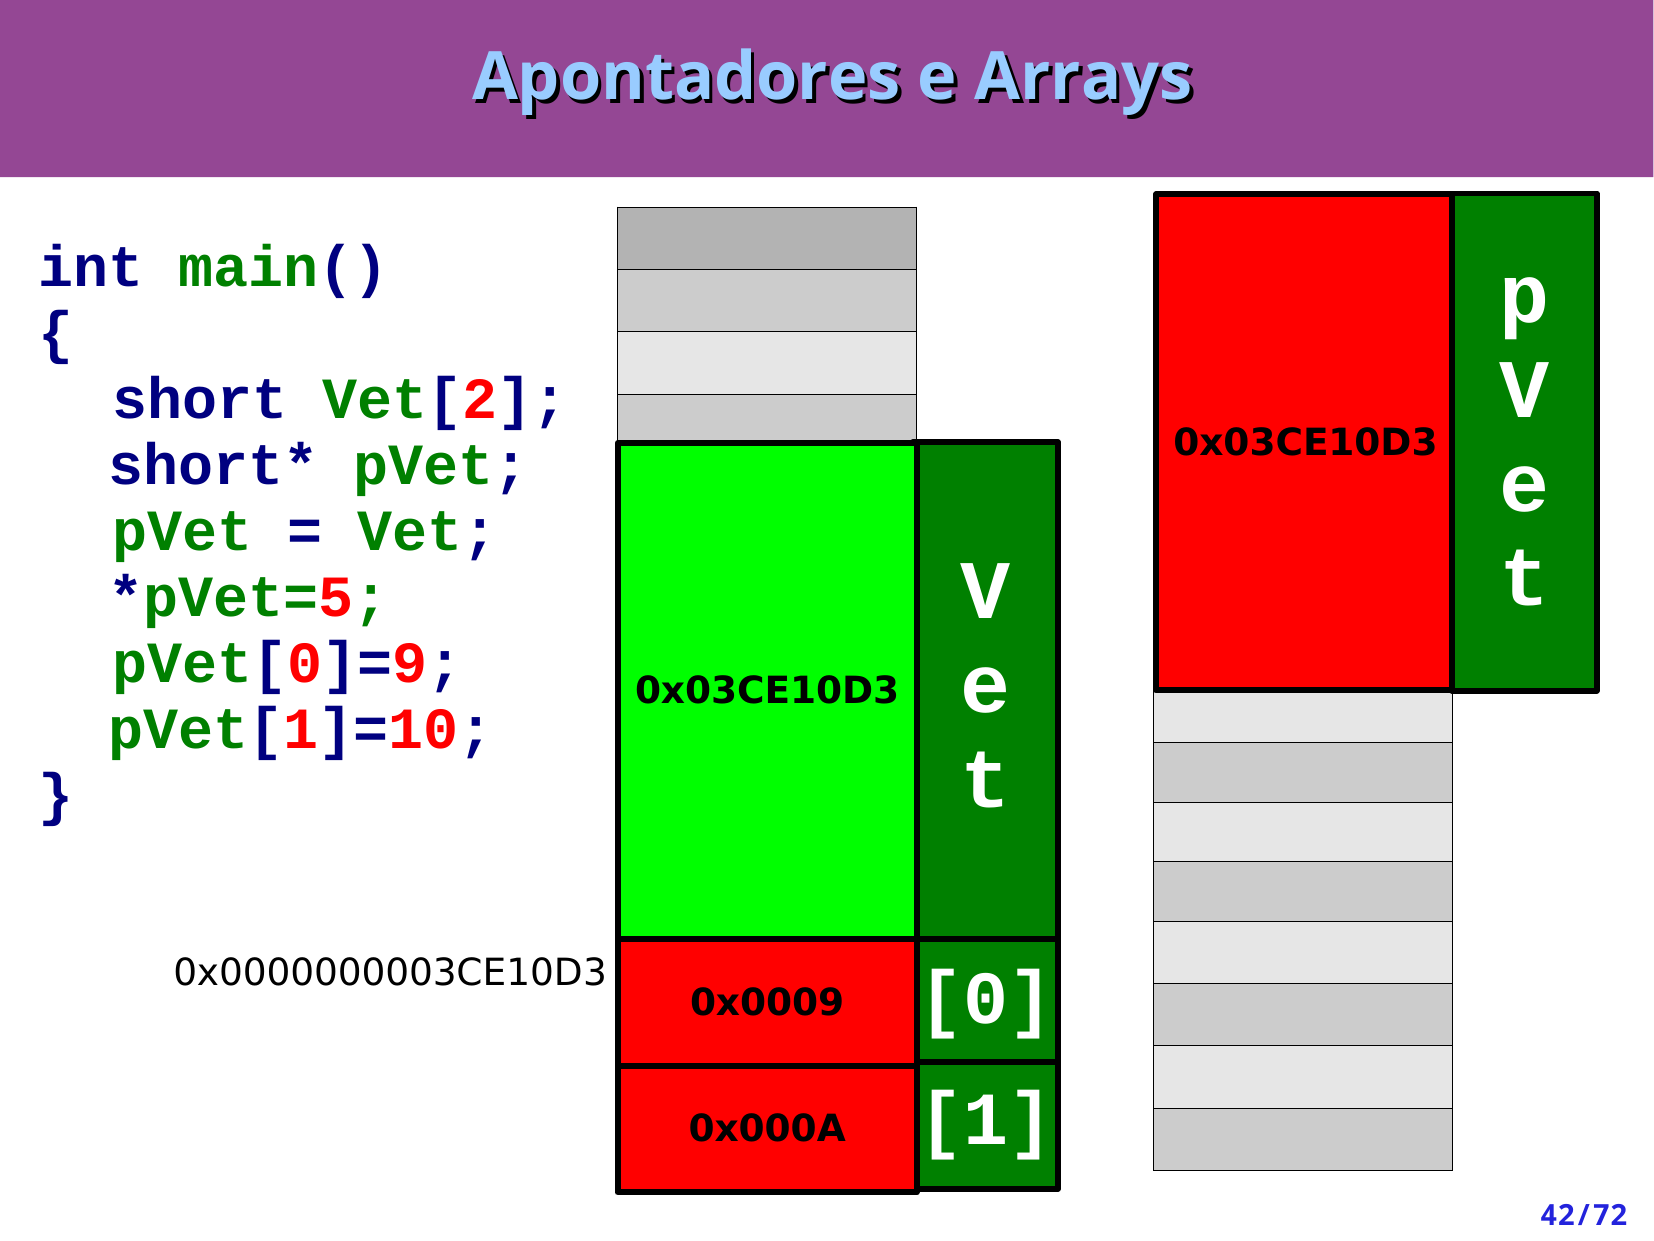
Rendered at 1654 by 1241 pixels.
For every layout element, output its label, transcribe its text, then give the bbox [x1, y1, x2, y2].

text_box 0x0000000003CE10D3 [158, 943, 615, 1003]
text_box [0] [1] [920, 1065, 1058, 1189]
table_cell [1154, 803, 1452, 861]
text_box V e t [920, 442, 1058, 936]
text_box 0x0009 [617, 938, 917, 1066]
table_cell [1154, 1109, 1452, 1170]
text_box int main() { short Vet[2]; short* pVet; pVet = Vet; *pVet=5; pVet[0]=9; pVet[1]=10; } [23, 230, 621, 916]
table_cell [1154, 1046, 1452, 1108]
text_box [0] [1] [920, 938, 1058, 1059]
table_cell [621, 270, 916, 331]
table_cell [621, 332, 916, 394]
table_cell [1154, 922, 1452, 983]
table_cell [1154, 862, 1452, 921]
table_cell [1154, 693, 1452, 742]
text_box 0x03CE10D3 [617, 442, 917, 936]
table_header [618, 208, 916, 269]
text_box 0x000A [617, 1069, 917, 1193]
table_cell [1154, 743, 1452, 802]
table_cell [1154, 984, 1452, 1045]
text_box p V e t [1451, 193, 1597, 691]
title Apontadores e Arrays [88, 0, 1577, 178]
text_box 0x03CE10D3 [1156, 194, 1449, 691]
table_cell [621, 395, 916, 440]
